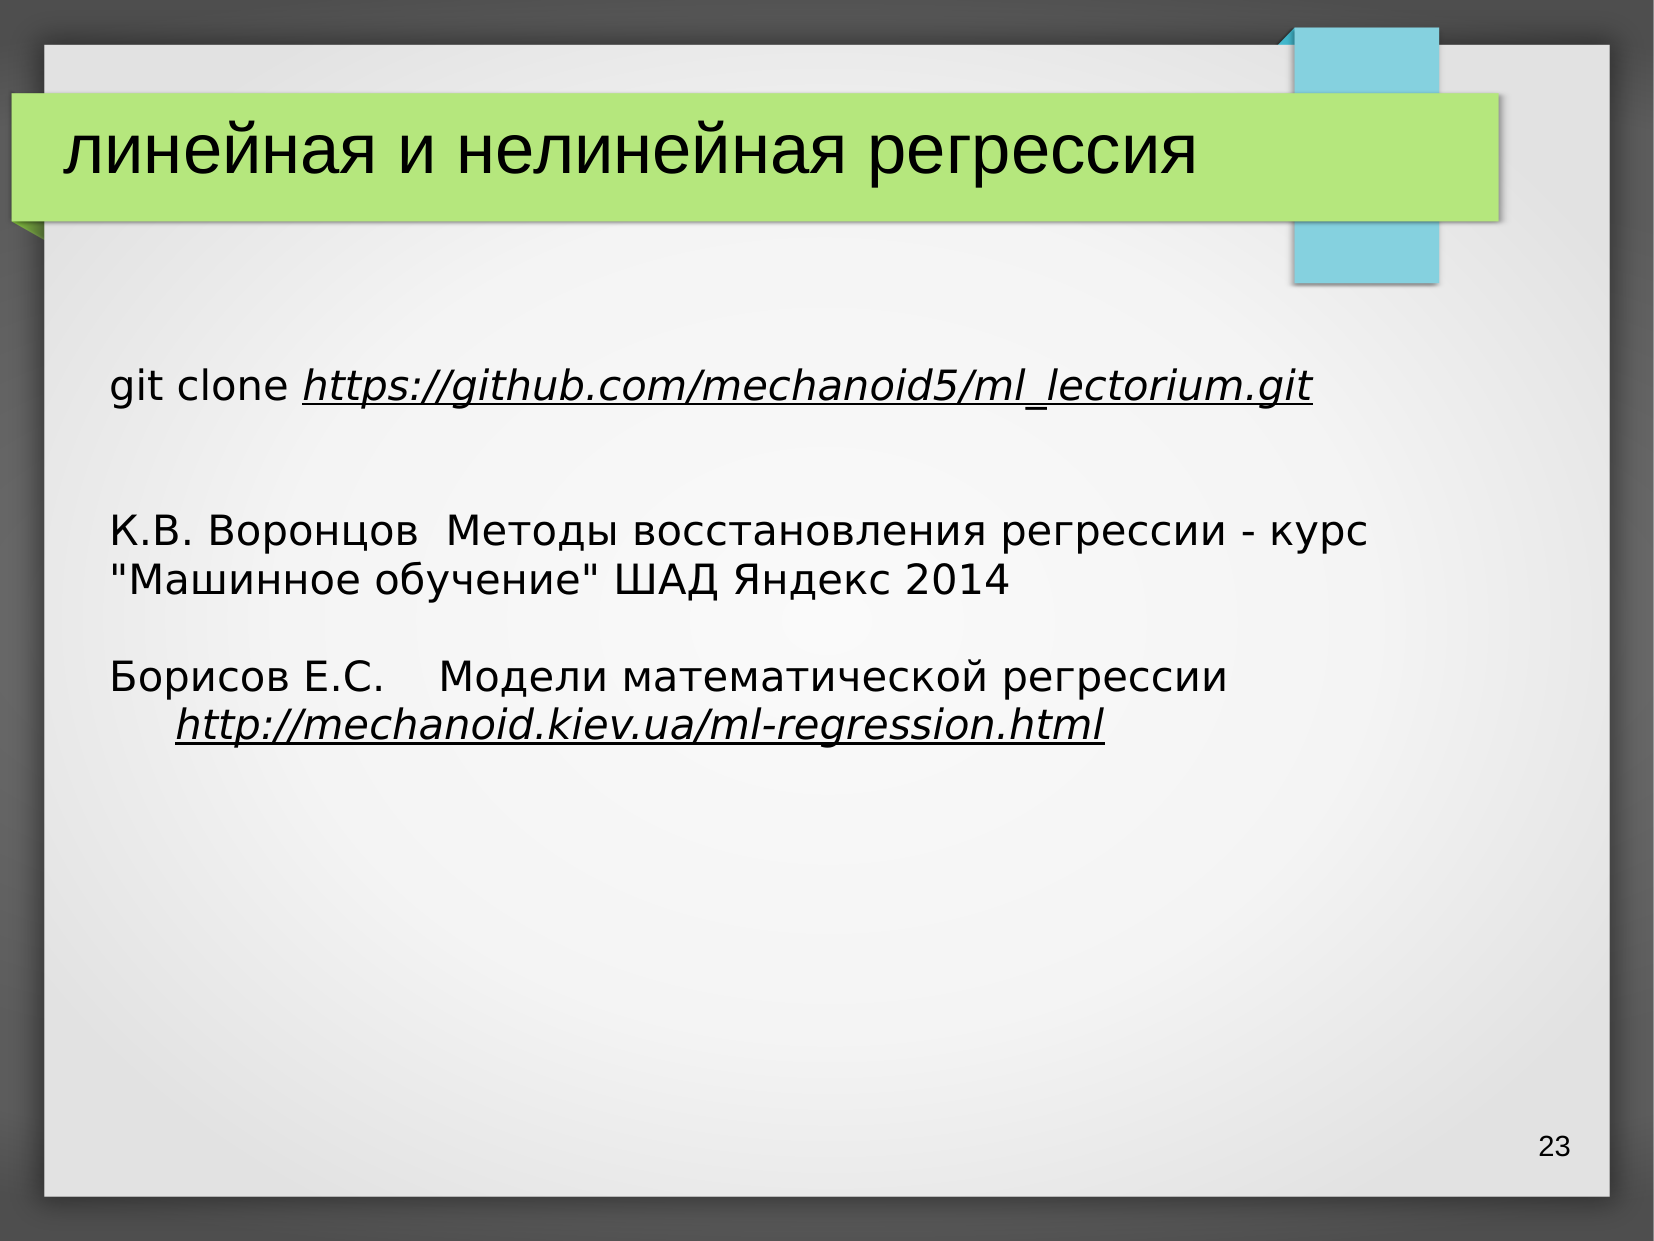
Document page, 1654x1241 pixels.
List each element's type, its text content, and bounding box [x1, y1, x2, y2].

title линейная и нелинейная регрессия [63, 106, 1469, 193]
picture [0, 0, 1654, 1241]
text_box git clone https://github.com/mechanoid5/ml_lectorium.git К.В. Воронцов Методы восстановления регрессии - курс "Машинное обучение" ШАД Яндекс 2014 Борисов Е.С. Модели математической регрессии http://mechanoid.kiev.ua/ml-regression.html [94, 354, 1524, 1145]
